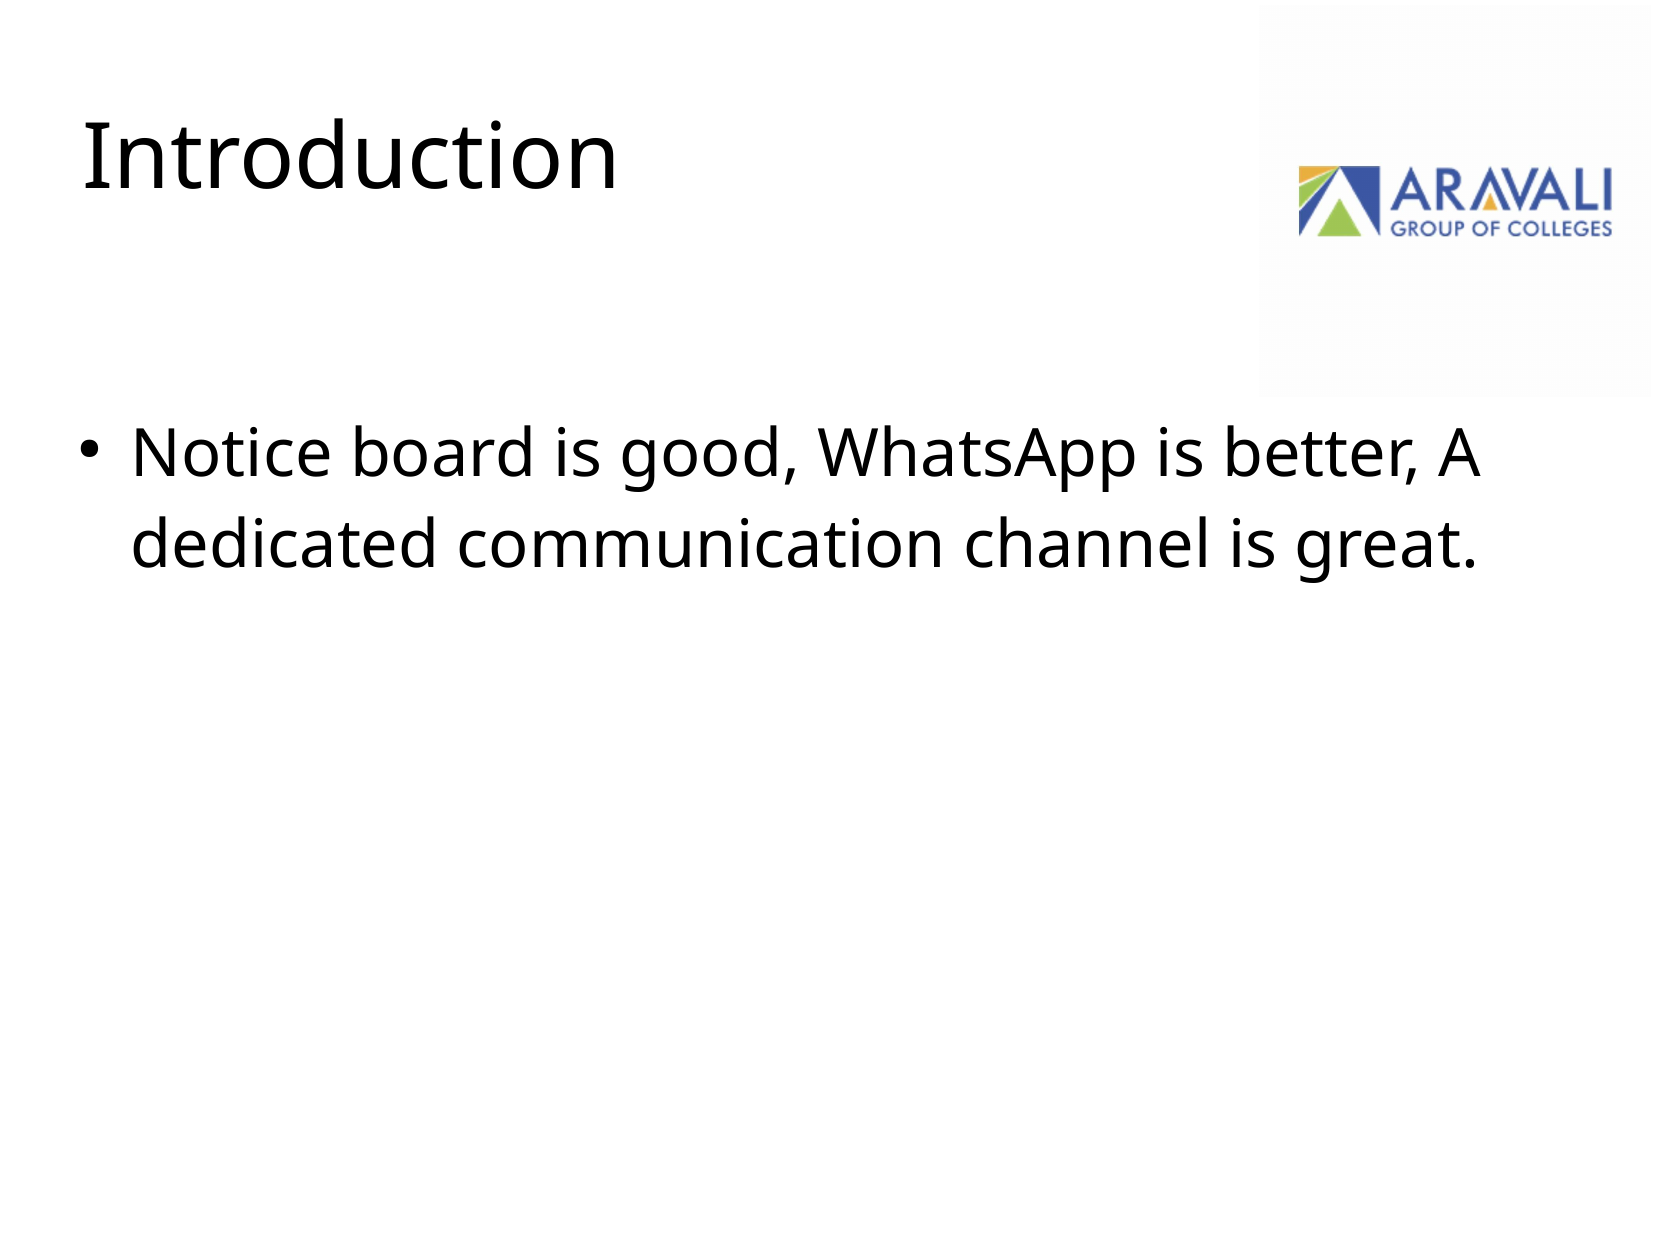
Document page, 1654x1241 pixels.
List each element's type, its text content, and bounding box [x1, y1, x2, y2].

picture [1259, 5, 1651, 397]
list Notice board is good, WhatsApp is better, A dedicated communication channel is great. [60, 405, 1549, 691]
title Introduction [82, 49, 1259, 257]
